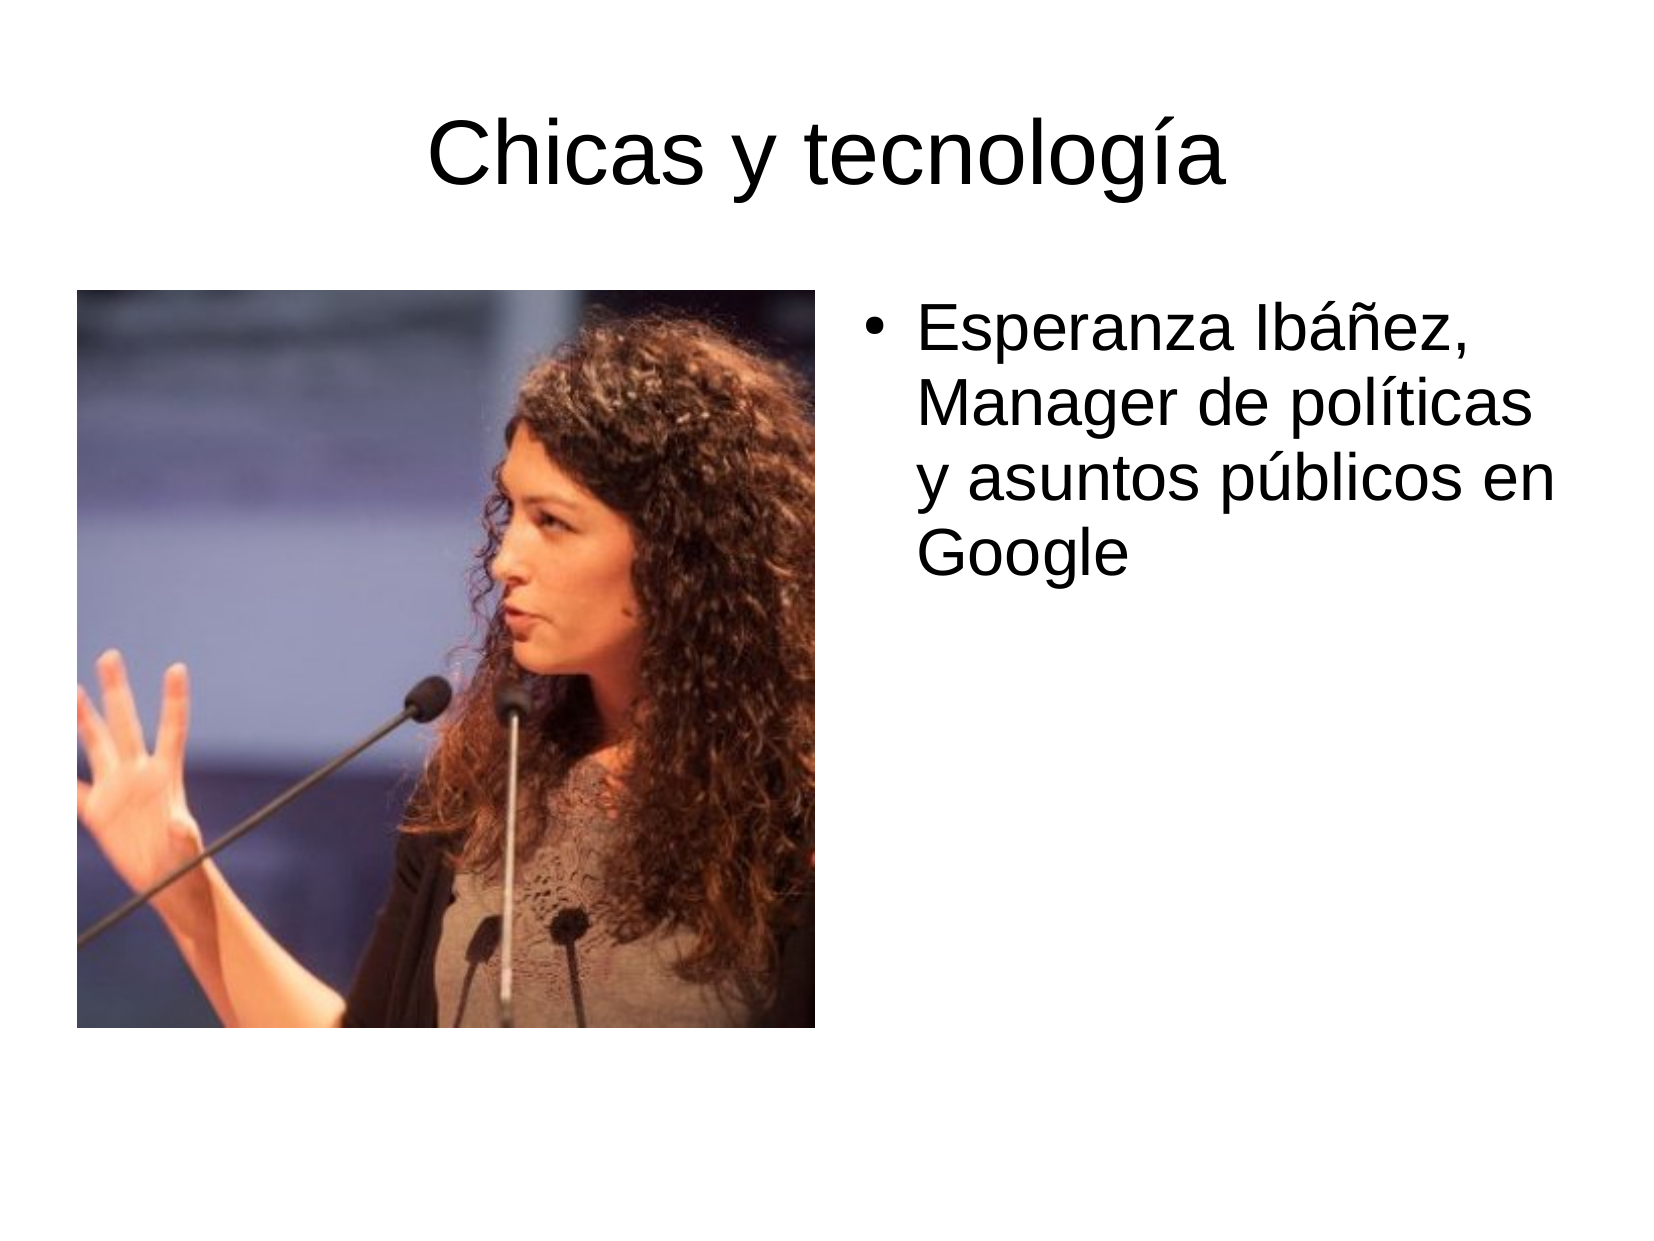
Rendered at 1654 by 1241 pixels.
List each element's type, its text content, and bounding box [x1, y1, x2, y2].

picture [77, 290, 815, 1028]
title Chicas y tecnología [82, 49, 1571, 257]
list Esperanza Ibáñez, Manager de políticas y asuntos públicos en Google [845, 290, 1572, 634]
